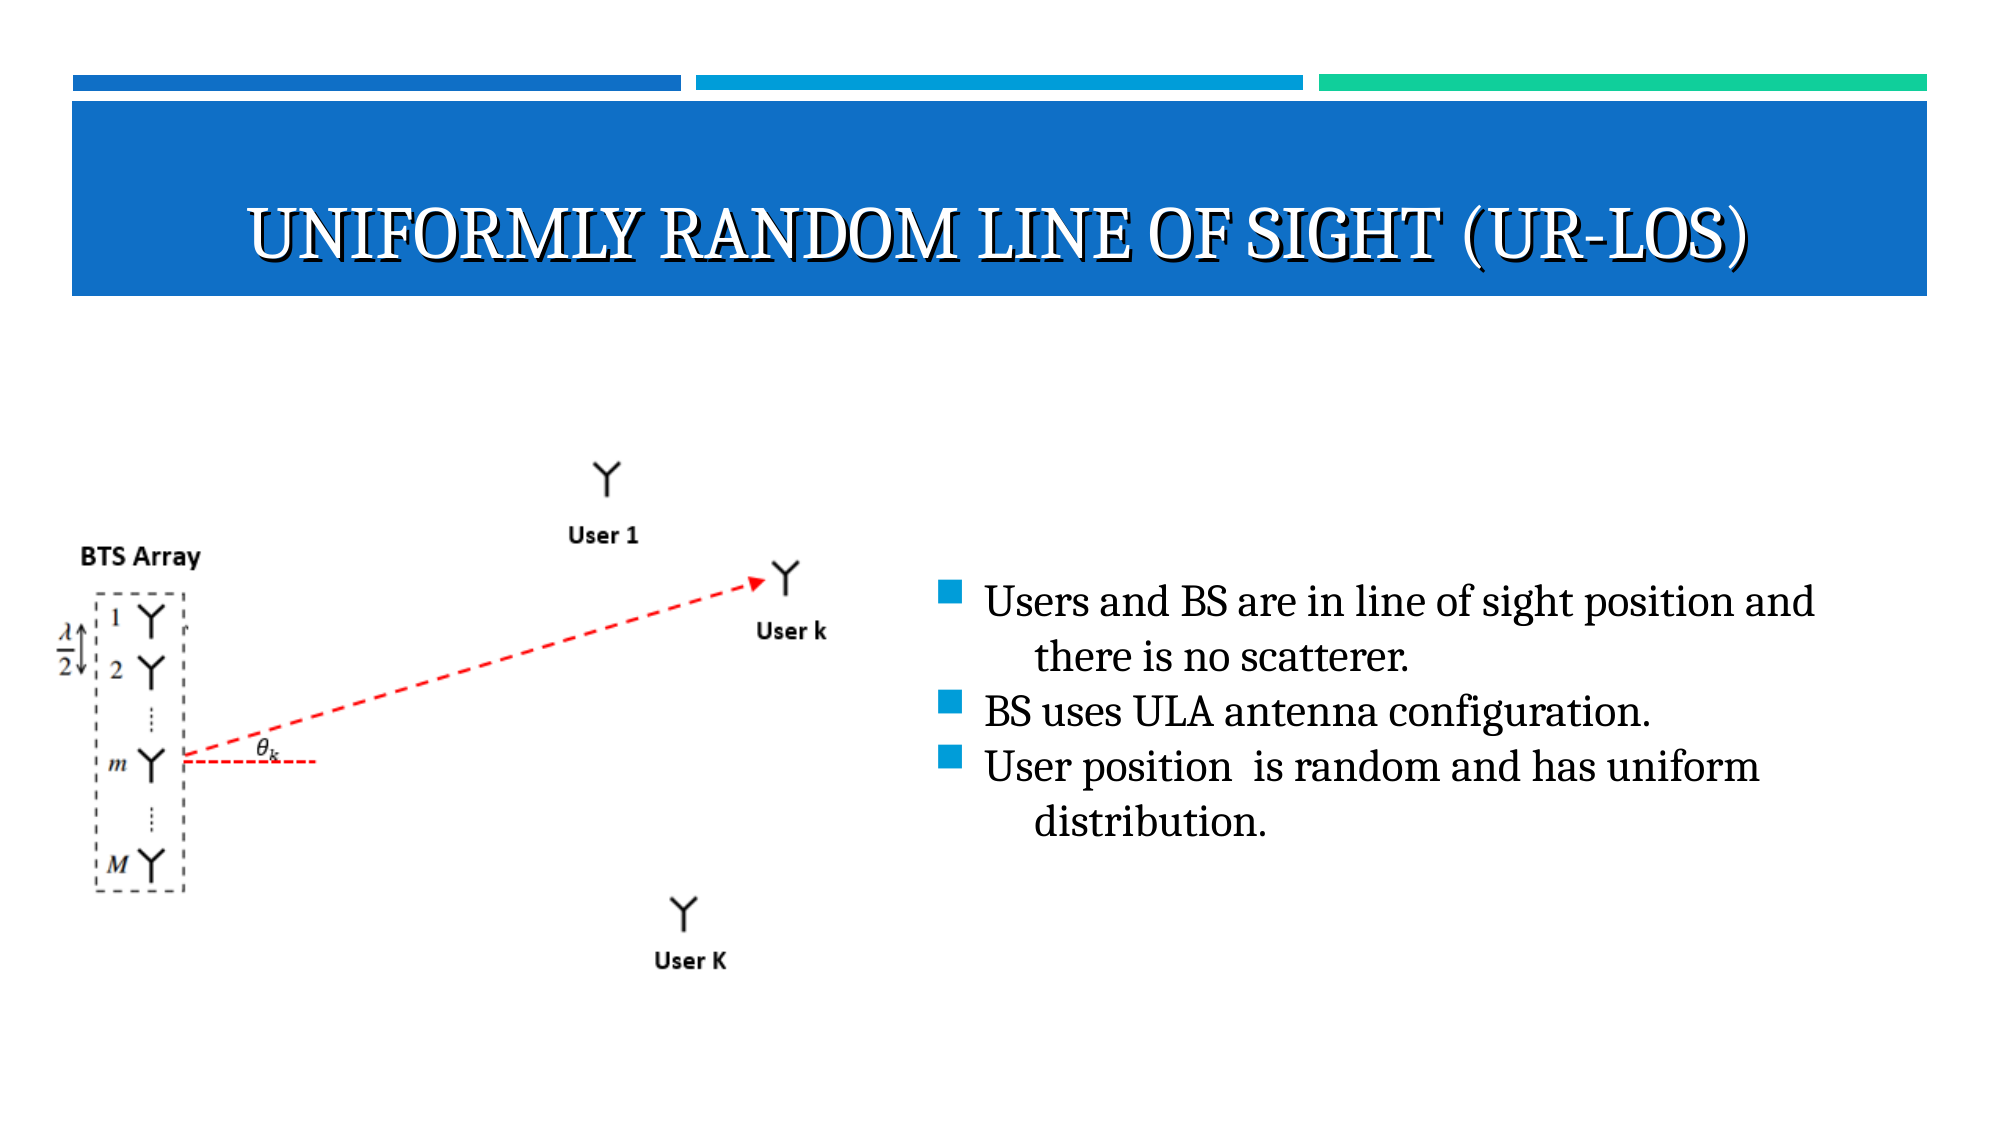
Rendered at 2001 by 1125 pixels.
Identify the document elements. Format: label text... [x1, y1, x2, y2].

title UNIFORMLY RANDOM LINE OF SIGHT (UR-LOS) [95, 115, 1905, 282]
list Users and BS are in line of sight position and there is no scatterer. BS uses ULA antenna configuration. User position is random and has uniform distribution. [918, 320, 1926, 1096]
picture [49, 426, 836, 985]
